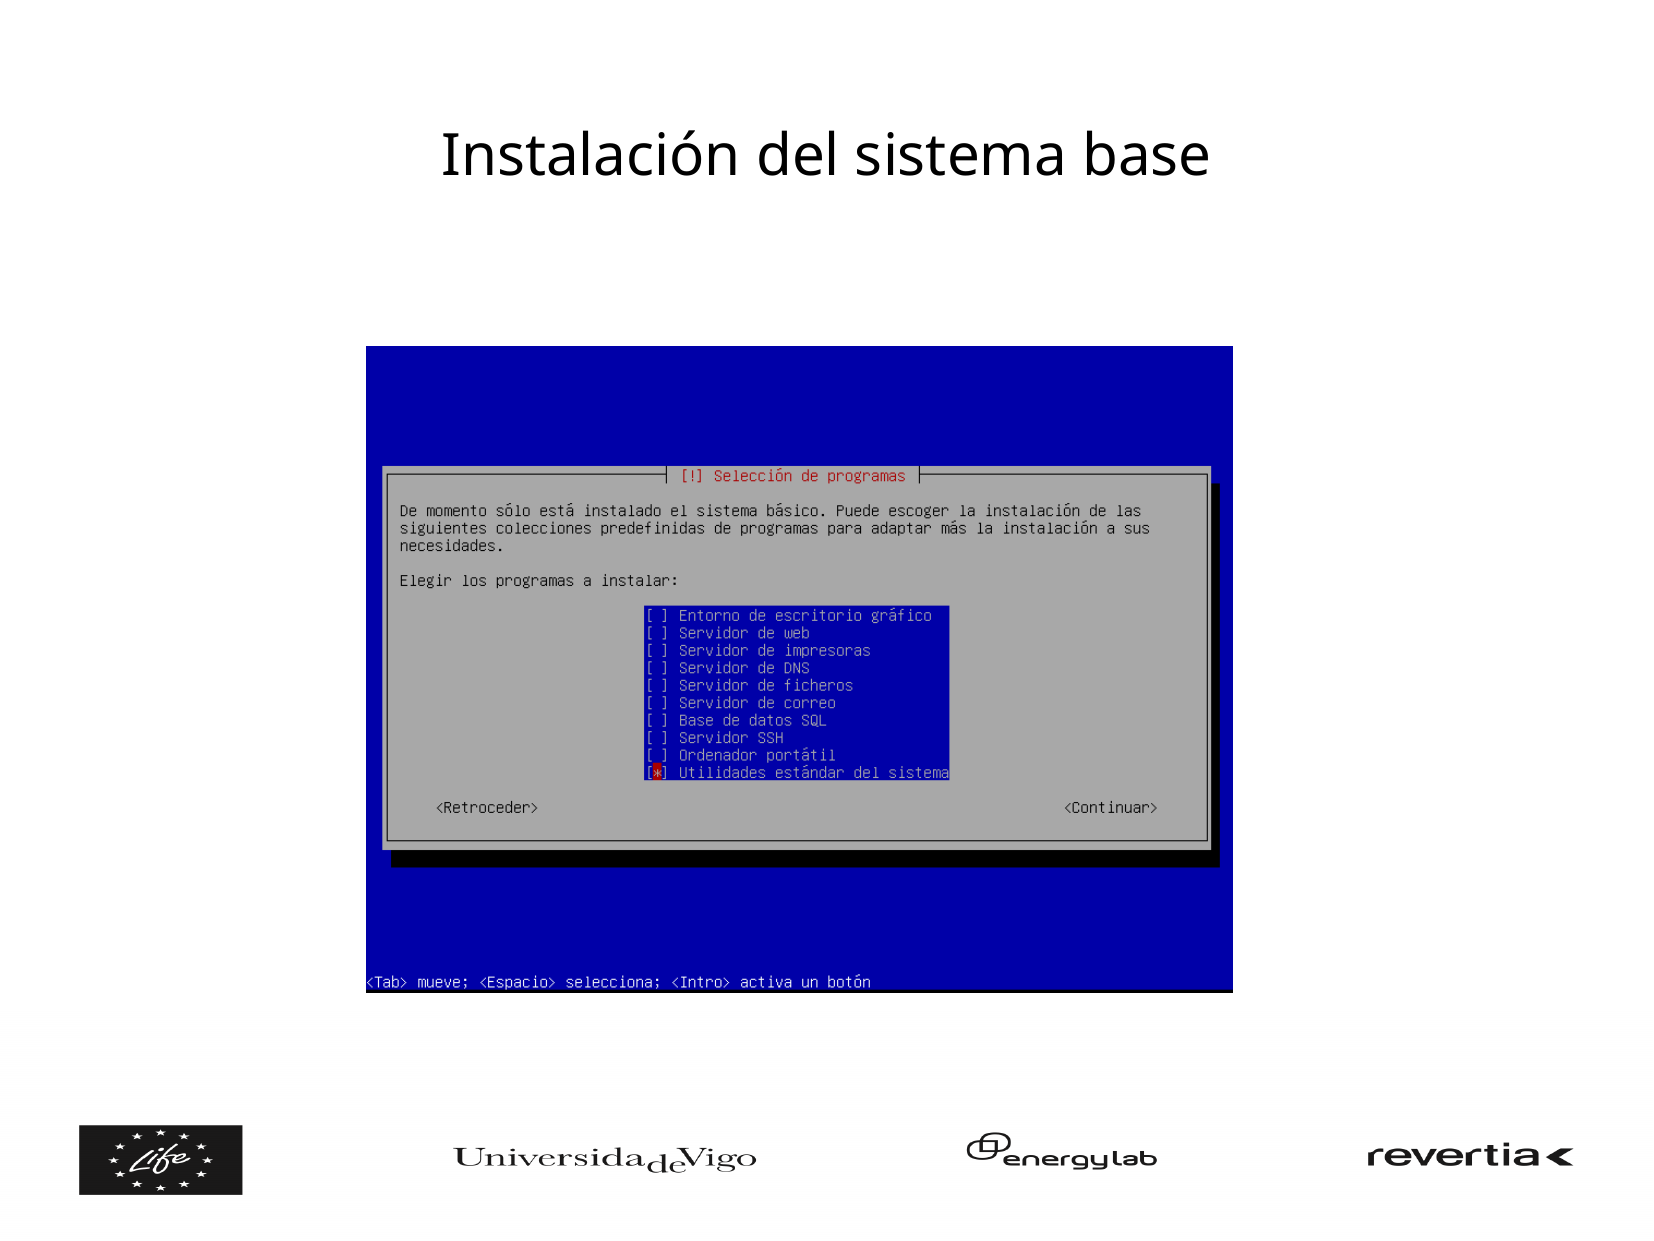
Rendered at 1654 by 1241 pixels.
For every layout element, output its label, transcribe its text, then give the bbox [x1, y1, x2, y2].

title Instalación del sistema base [82, 49, 1571, 257]
picture [366, 346, 1233, 993]
picture [0, 1009, 1654, 1241]
